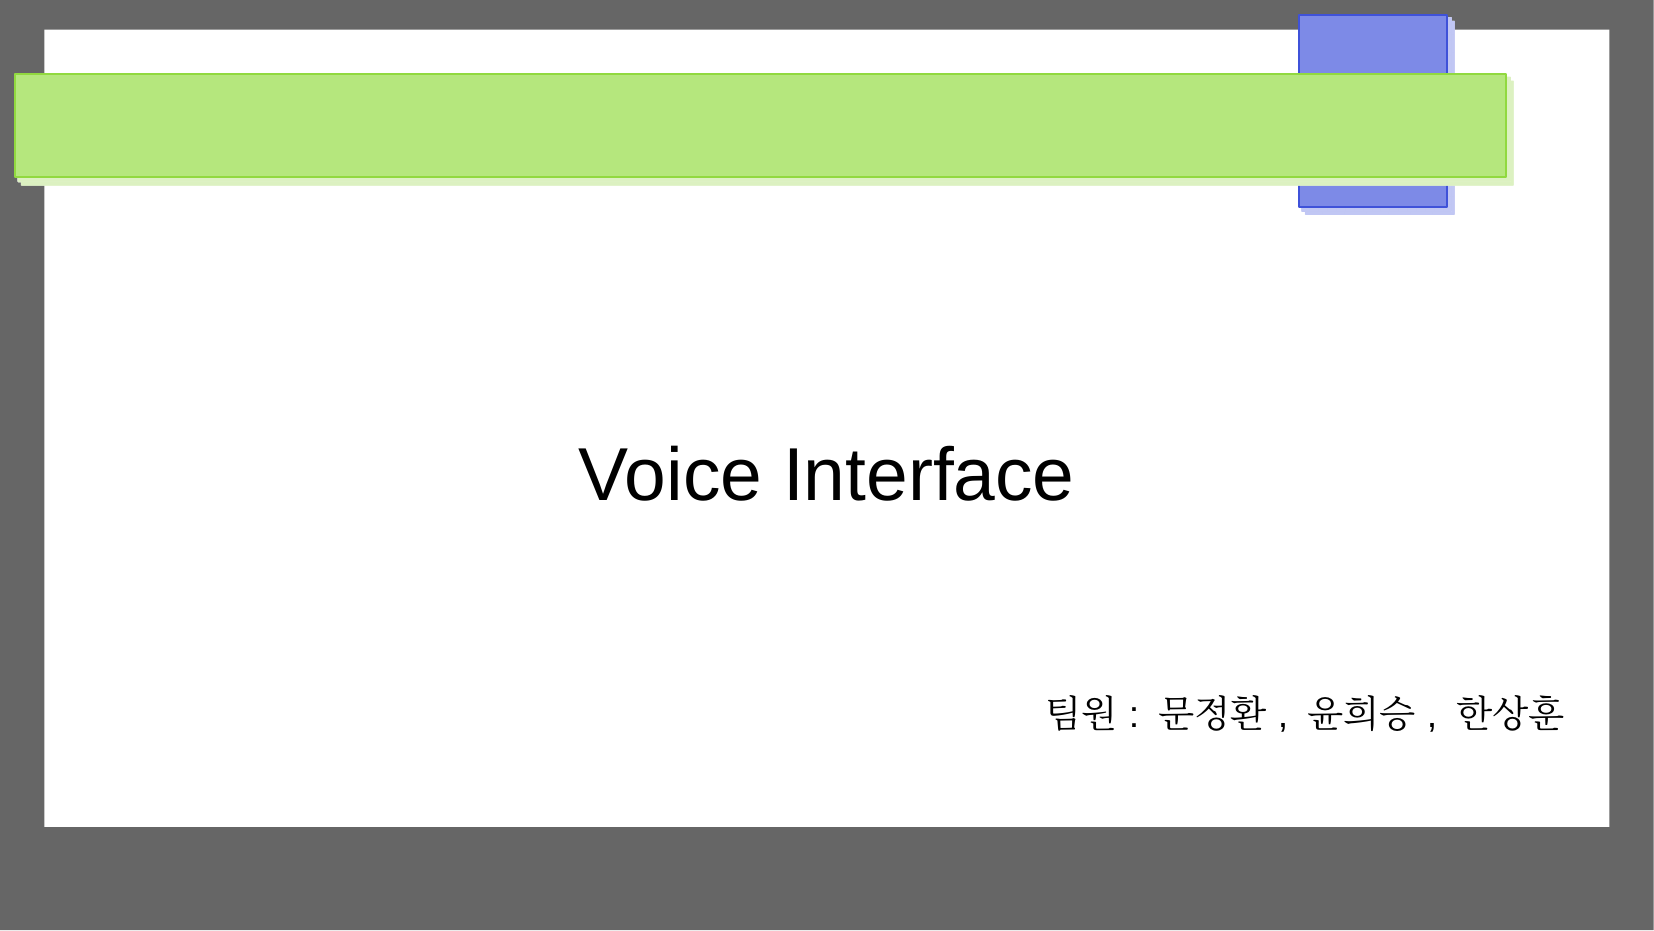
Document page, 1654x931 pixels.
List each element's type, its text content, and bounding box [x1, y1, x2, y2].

subtitle Voice Interface 팀원: 문정환, 윤희승, 한상훈 [88, 147, 1565, 739]
